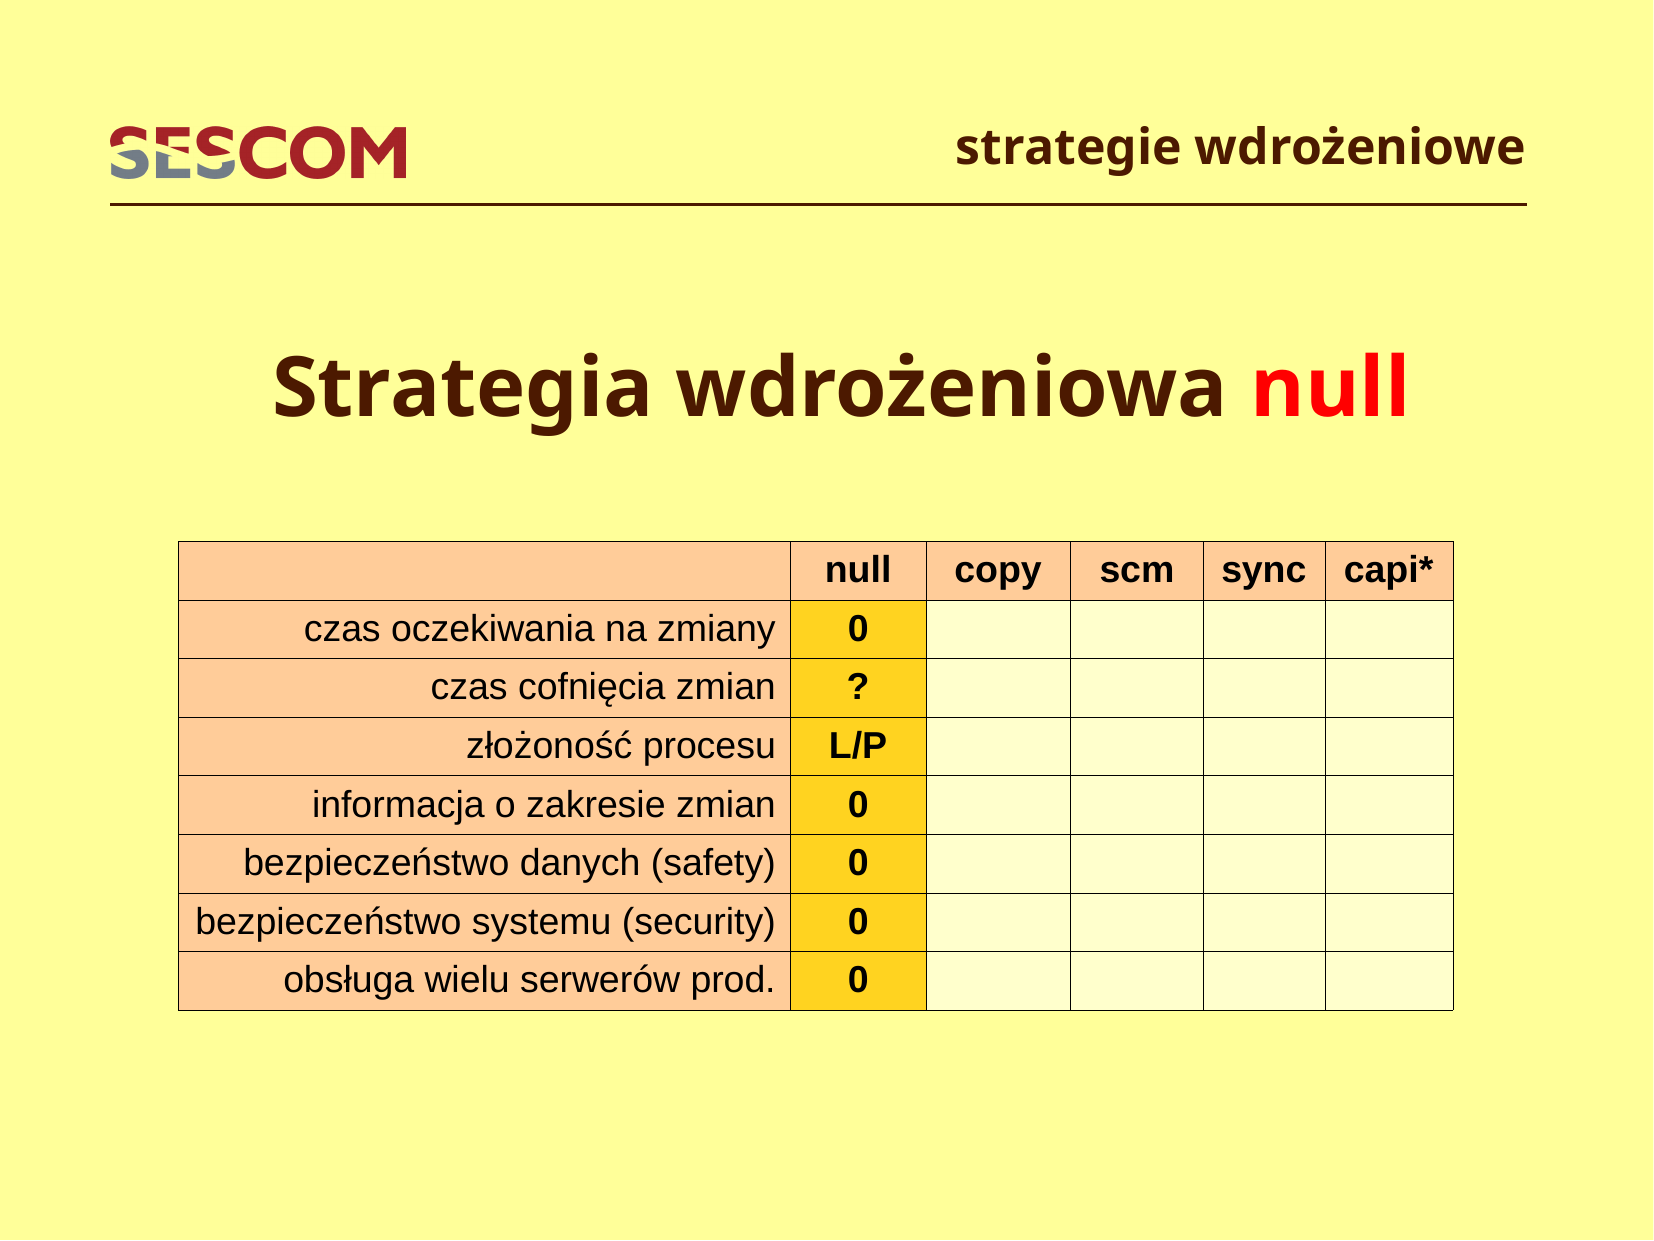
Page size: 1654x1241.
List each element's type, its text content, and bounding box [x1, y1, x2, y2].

table_cell [927, 776, 1070, 834]
table_cell [1326, 601, 1453, 658]
table_cell [1204, 659, 1325, 717]
text_box strategie wdrożeniowe [448, 103, 1541, 207]
picture [110, 126, 406, 179]
text_box Strategia wdrożeniowa null [206, 320, 1477, 481]
table_cell [927, 601, 1070, 658]
table_cell [1071, 894, 1203, 951]
table_cell złożoność procesu [179, 718, 790, 775]
table_cell 0 [791, 776, 926, 834]
table_cell [1326, 894, 1453, 951]
table_cell [1071, 952, 1203, 1010]
table_cell [927, 718, 1070, 775]
table_cell [1071, 776, 1203, 834]
table_cell czas cofnięcia zmian [179, 659, 790, 717]
table_cell [1204, 835, 1325, 893]
table_cell [927, 659, 1070, 717]
table_cell bezpieczeństwo systemu (security) [179, 894, 790, 951]
table_cell 0 [791, 894, 926, 951]
table_cell L/P [791, 718, 926, 775]
table_cell 0 [791, 835, 926, 893]
table_cell [1326, 659, 1453, 717]
table_header scm [1071, 542, 1203, 600]
table_cell 0 [791, 601, 926, 658]
table_cell [1204, 718, 1325, 775]
table_header null [791, 542, 926, 600]
table_cell [927, 835, 1070, 893]
table_cell [1071, 659, 1203, 717]
table_cell [927, 894, 1070, 951]
table_cell bezpieczeństwo danych (safety) [179, 835, 790, 893]
table_cell 0 [791, 952, 926, 1010]
table_cell informacja o zakresie zmian [179, 776, 790, 834]
table_cell [1326, 776, 1453, 834]
table_cell [1204, 601, 1325, 658]
table_cell [927, 952, 1070, 1010]
table_cell [1326, 718, 1453, 775]
table_cell [1071, 718, 1203, 775]
table_cell [1204, 776, 1325, 834]
table_header [179, 542, 790, 600]
table_cell ? [791, 659, 926, 717]
table_cell [1326, 952, 1453, 1010]
table_cell obsługa wielu serwerów prod. [179, 952, 790, 1010]
table_cell [1326, 835, 1453, 893]
table_cell [1204, 952, 1325, 1010]
table_cell [1071, 601, 1203, 658]
table_header copy [927, 542, 1070, 600]
table_cell [1204, 894, 1325, 951]
table_header sync [1204, 542, 1325, 600]
table_cell [1071, 835, 1203, 893]
table_header capi* [1326, 542, 1453, 600]
table_cell czas oczekiwania na zmiany [179, 601, 790, 658]
